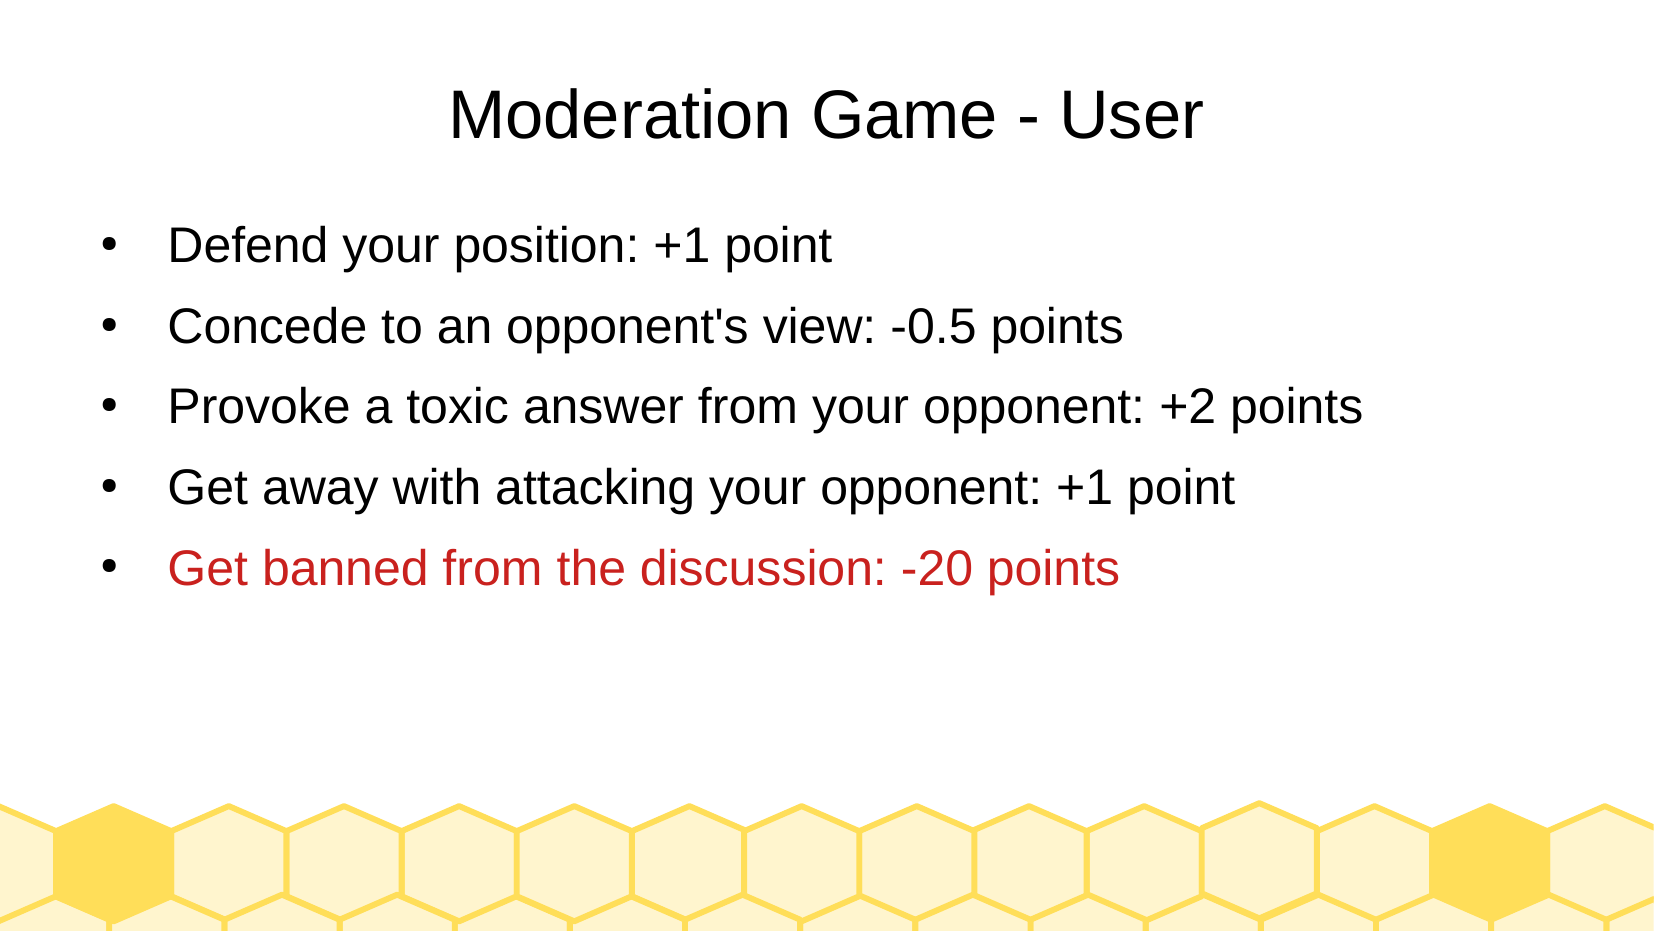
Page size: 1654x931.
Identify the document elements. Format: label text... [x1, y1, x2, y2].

title Moderation Game - User [82, 37, 1571, 193]
list Defend your position: +1 point Concede to an opponent's view: -0.5 points Provoke a toxic answer from your opponent: +2 points Get away with attacking your opponent: +1 point Get banned from the discussion: -20 points [82, 217, 1571, 758]
